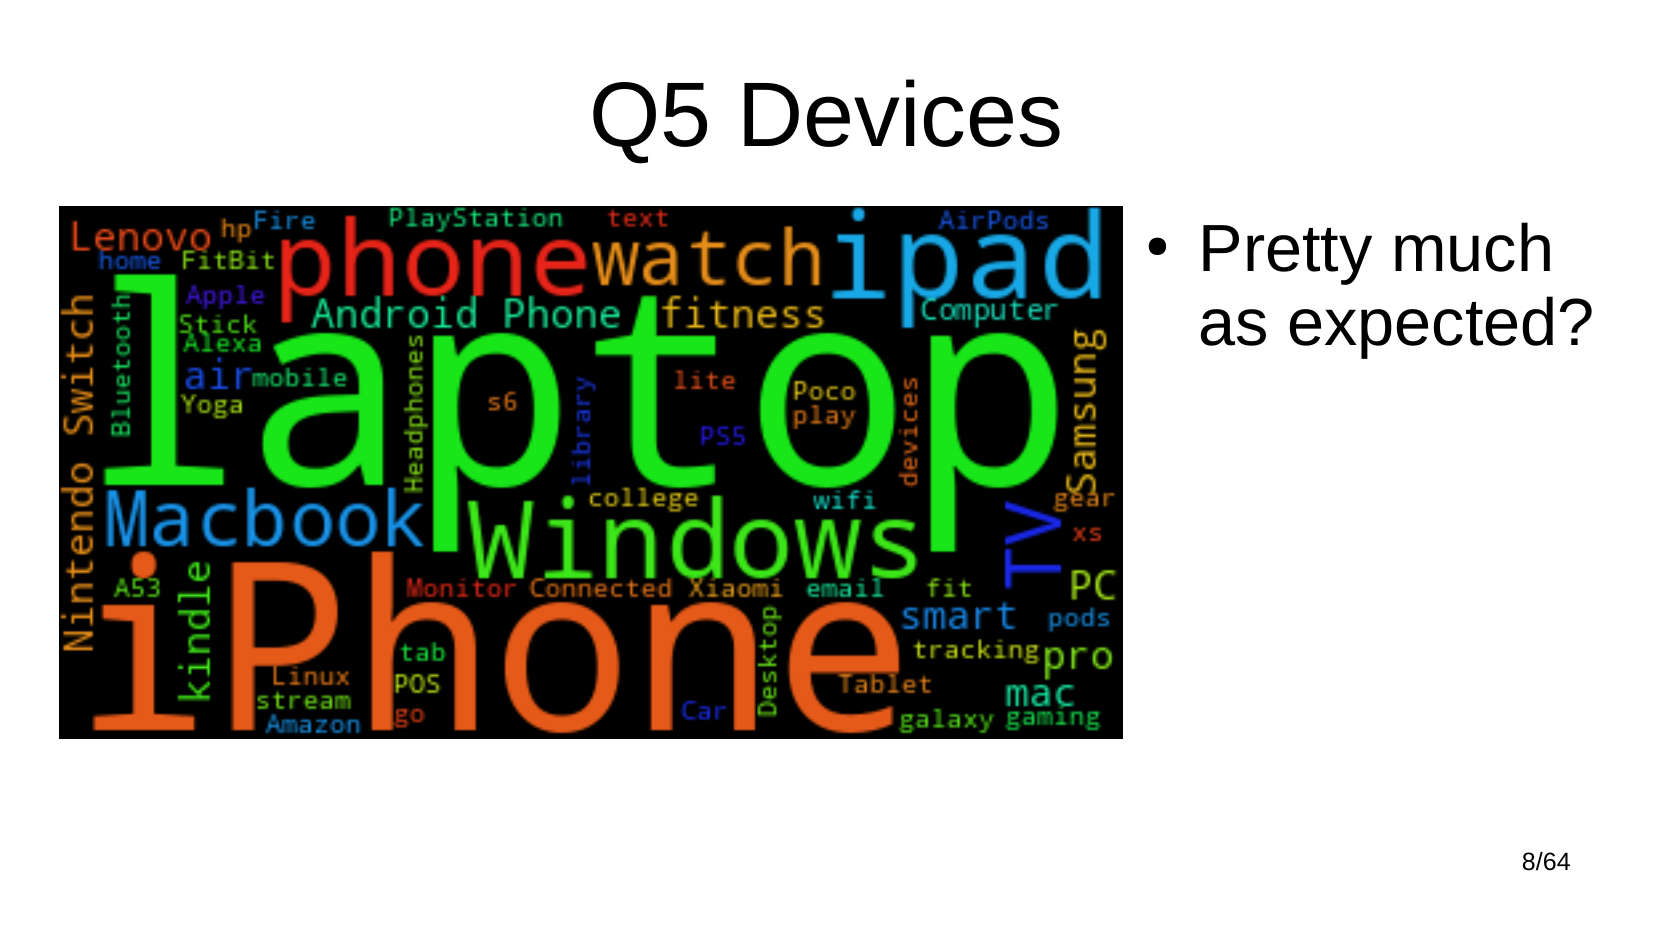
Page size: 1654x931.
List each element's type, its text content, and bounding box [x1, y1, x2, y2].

title Q5 Devices [82, 37, 1571, 193]
list Pretty much as expected? [1127, 210, 1636, 751]
picture [59, 206, 1123, 739]
